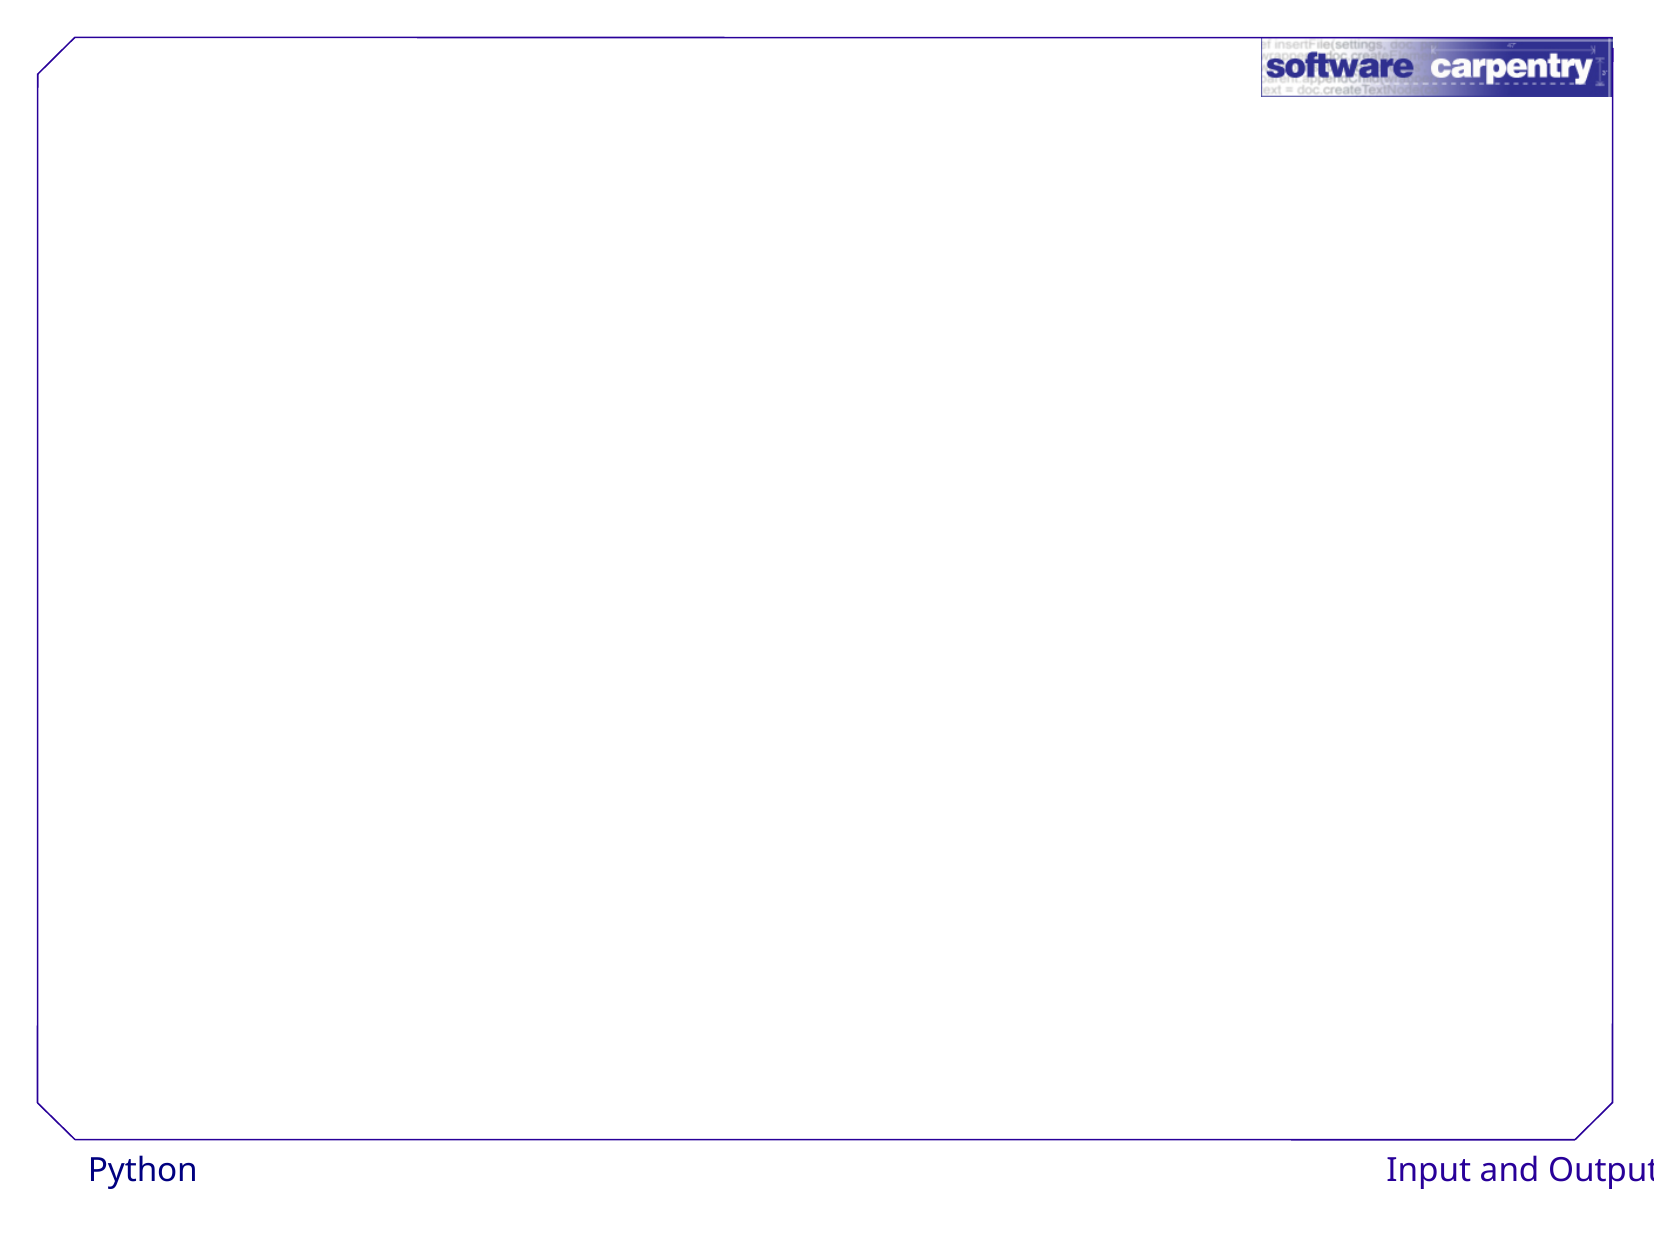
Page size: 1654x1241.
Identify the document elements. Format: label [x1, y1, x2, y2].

picture [1261, 39, 1613, 97]
